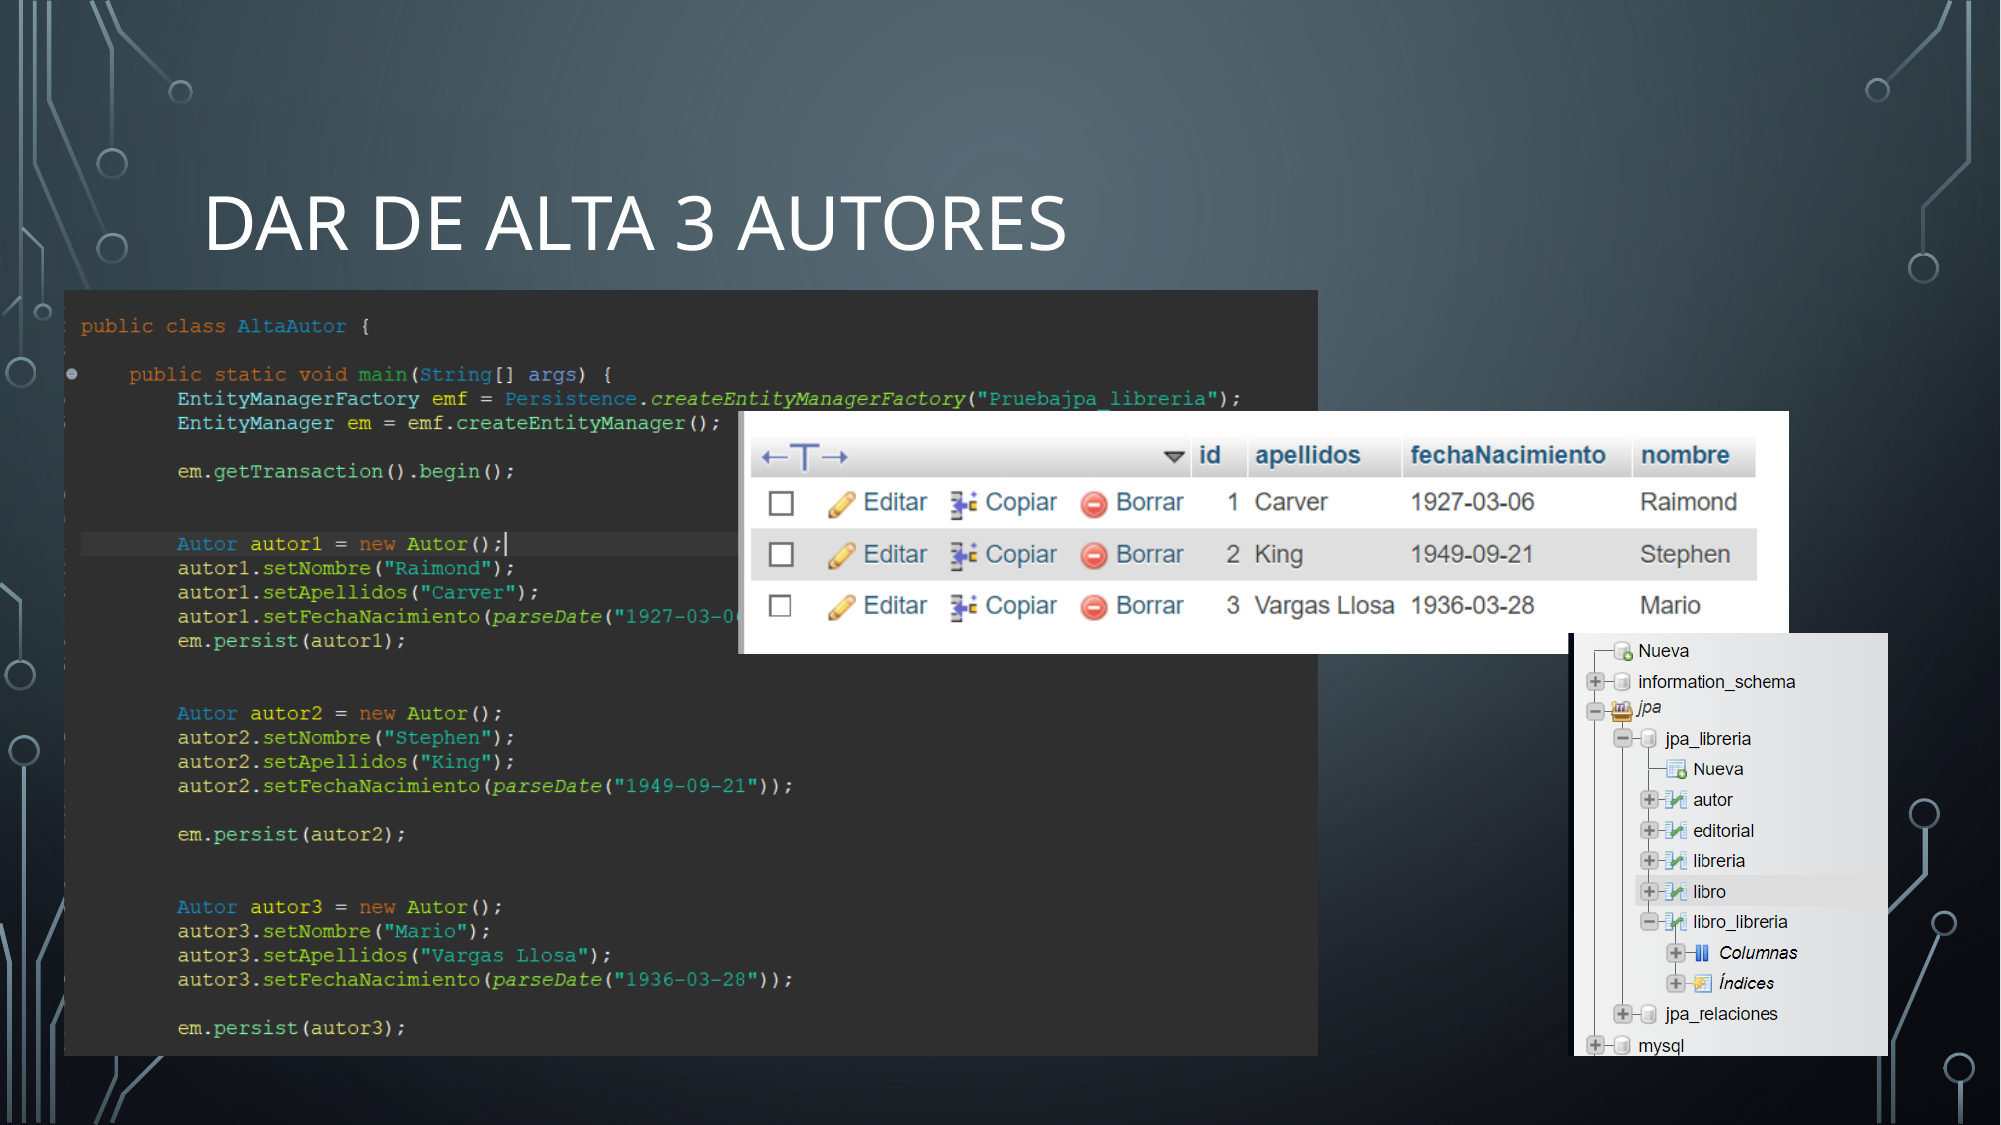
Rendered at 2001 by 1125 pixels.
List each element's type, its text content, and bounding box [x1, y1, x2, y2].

picture [64, 290, 1888, 1057]
title Dar de alta 3 autores [187, 101, 1813, 344]
